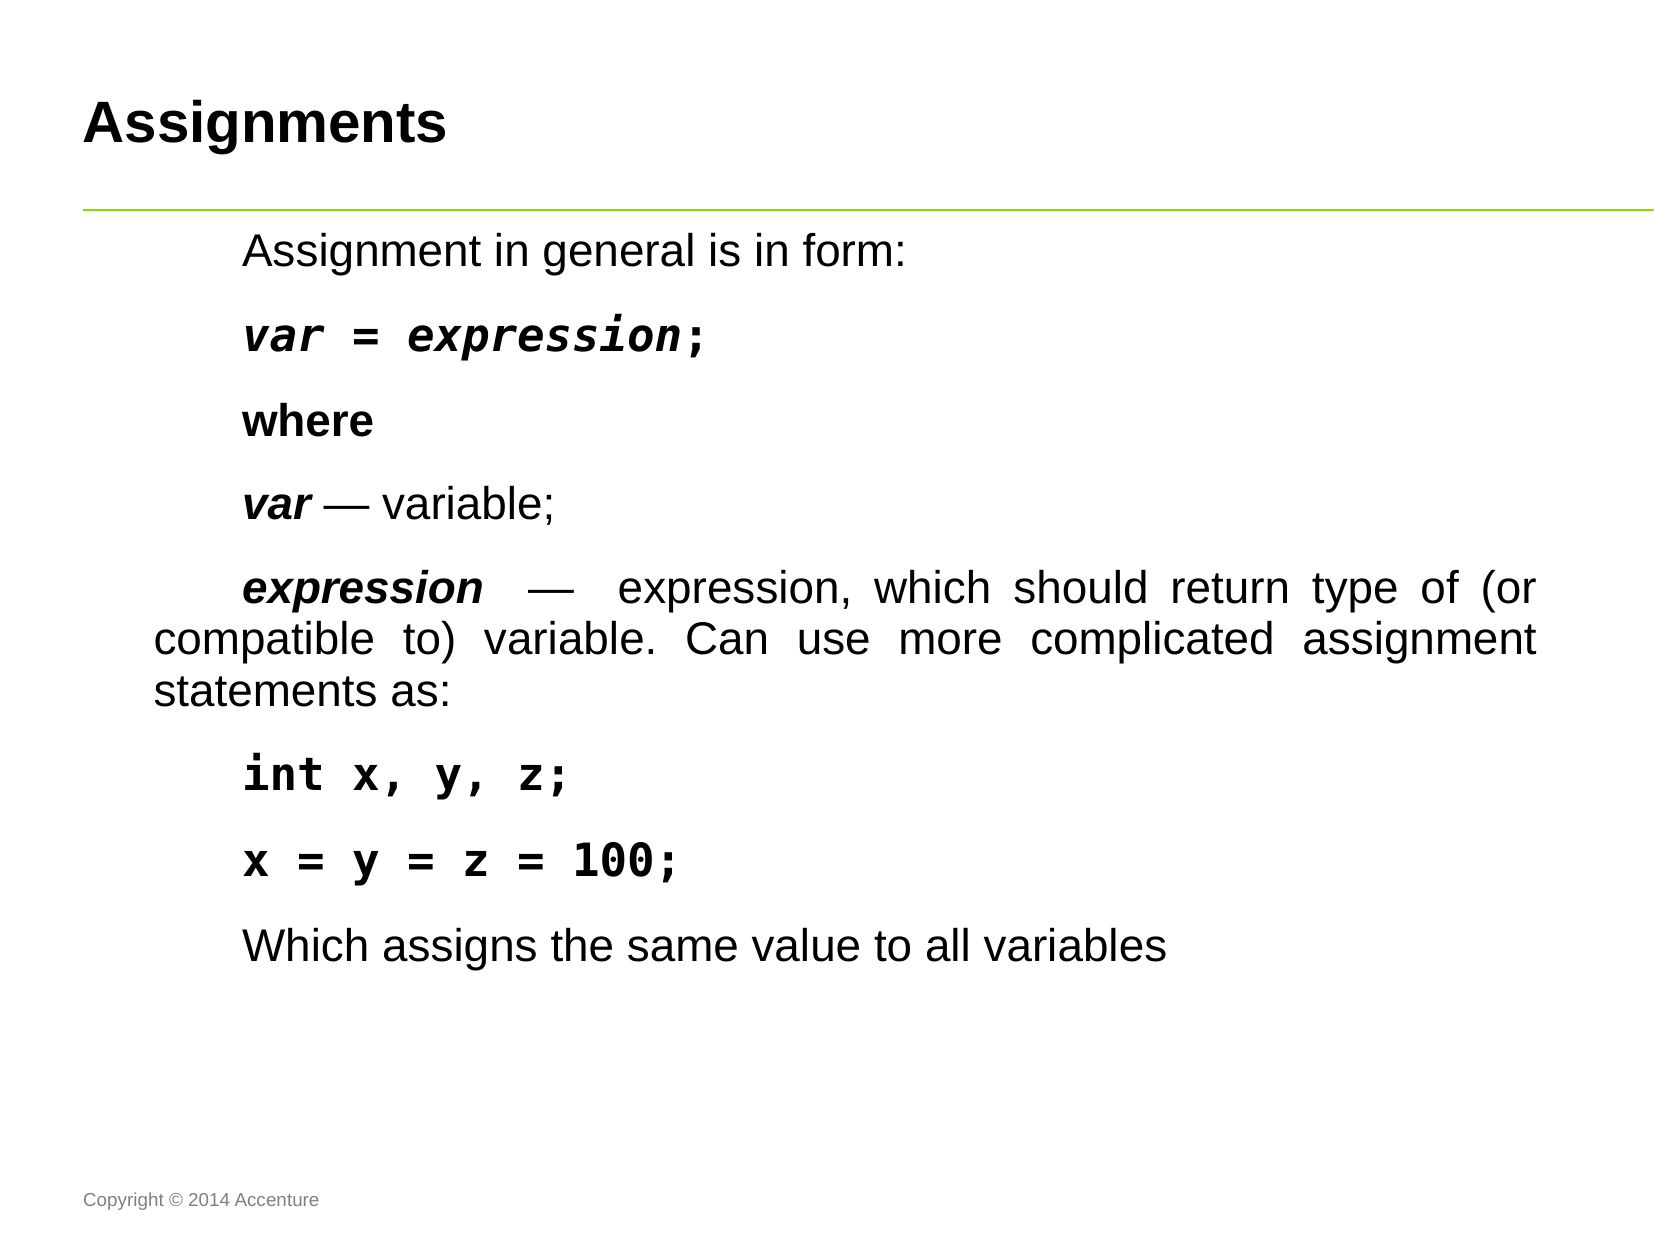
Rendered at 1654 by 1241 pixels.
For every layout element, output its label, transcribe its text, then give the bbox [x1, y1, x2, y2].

list Assignment in general is in form: var = expression; where var — variable; expression — expression, which should return type of (or compatible to) variable. Can use more complicated assignment statements as: int x, y, z; x = y = z = 100; Which assigns the same value to all variables [82, 225, 1538, 1186]
title Assignments [82, 49, 1571, 196]
